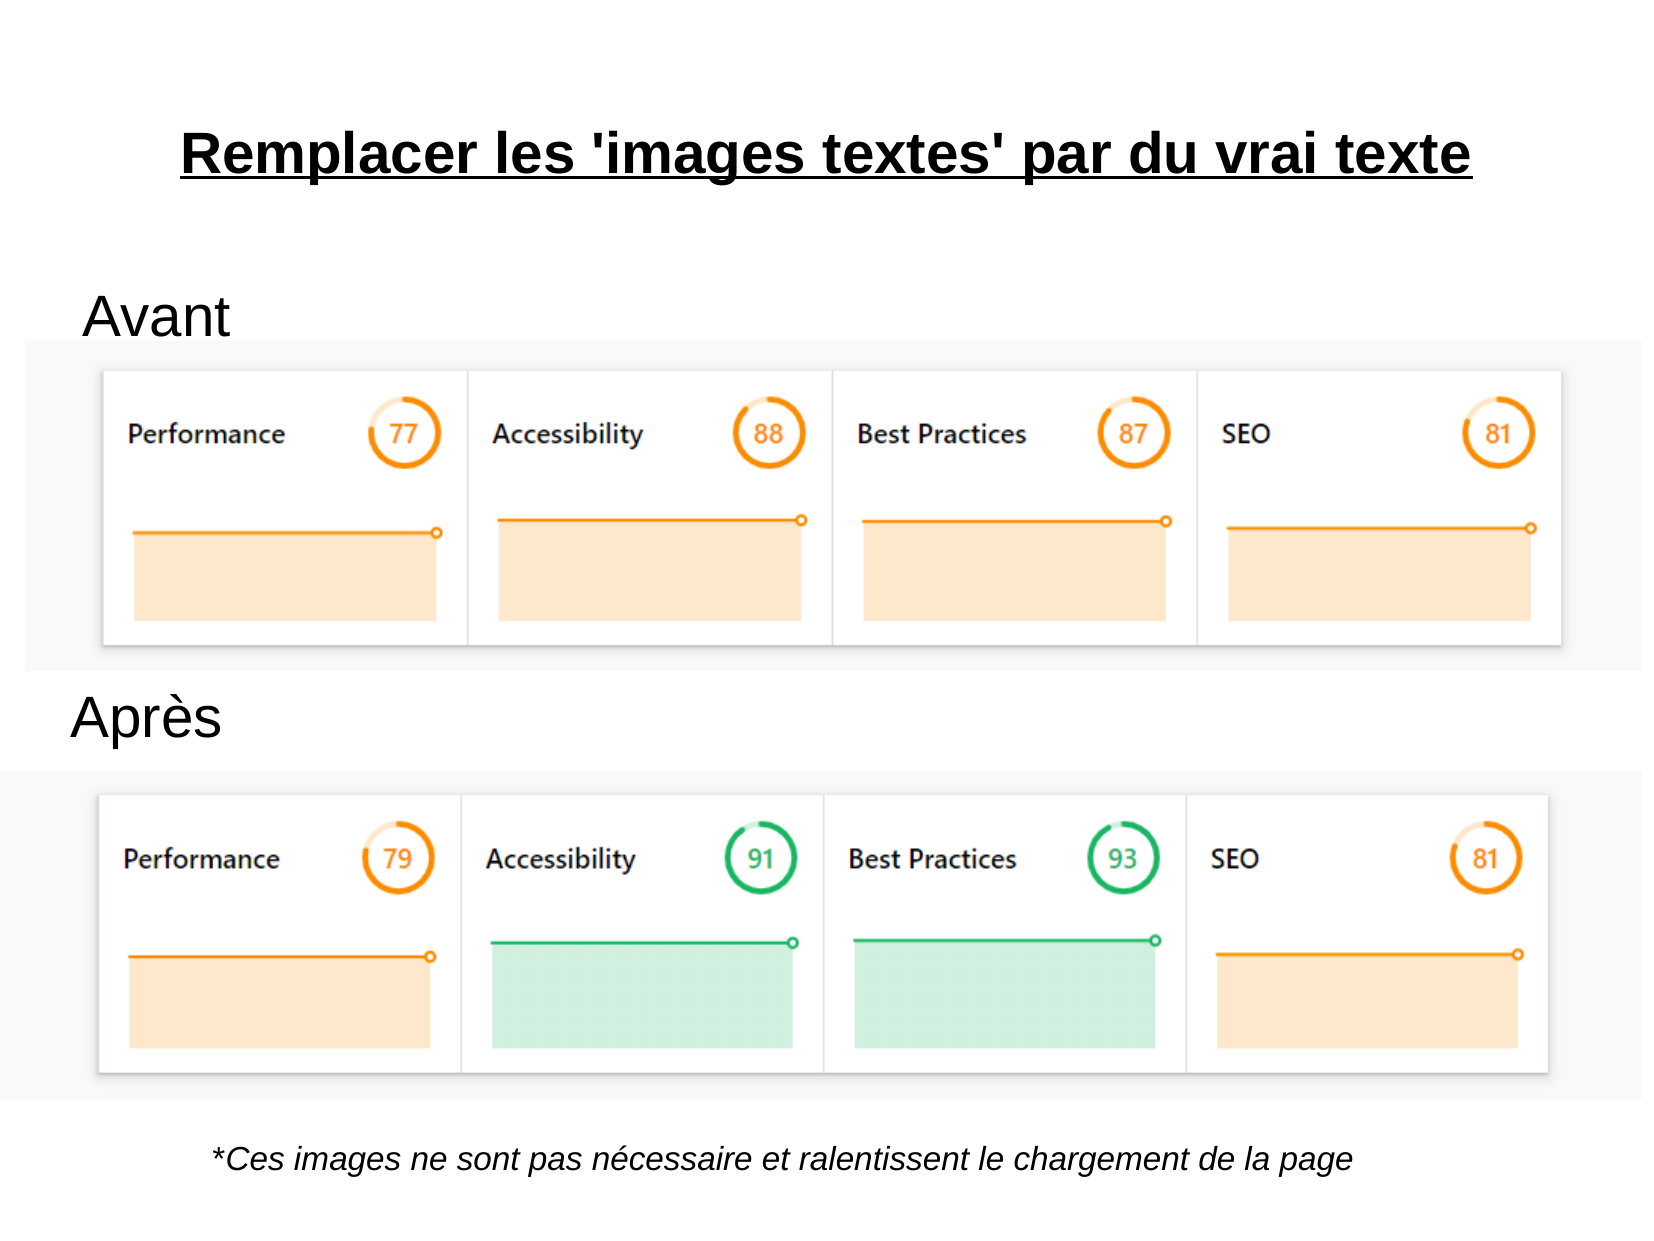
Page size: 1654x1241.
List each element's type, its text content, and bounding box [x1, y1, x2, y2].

list *Ces images ne sont pas nécessaire et ralentissent le chargement de la page [141, 1109, 1430, 1241]
title Remplacer les 'images textes' par du vrai texte [82, 49, 1571, 257]
picture [0, 771, 1642, 1099]
picture [25, 341, 1642, 671]
list Après [0, 685, 480, 771]
list Avant [11, 283, 491, 674]
